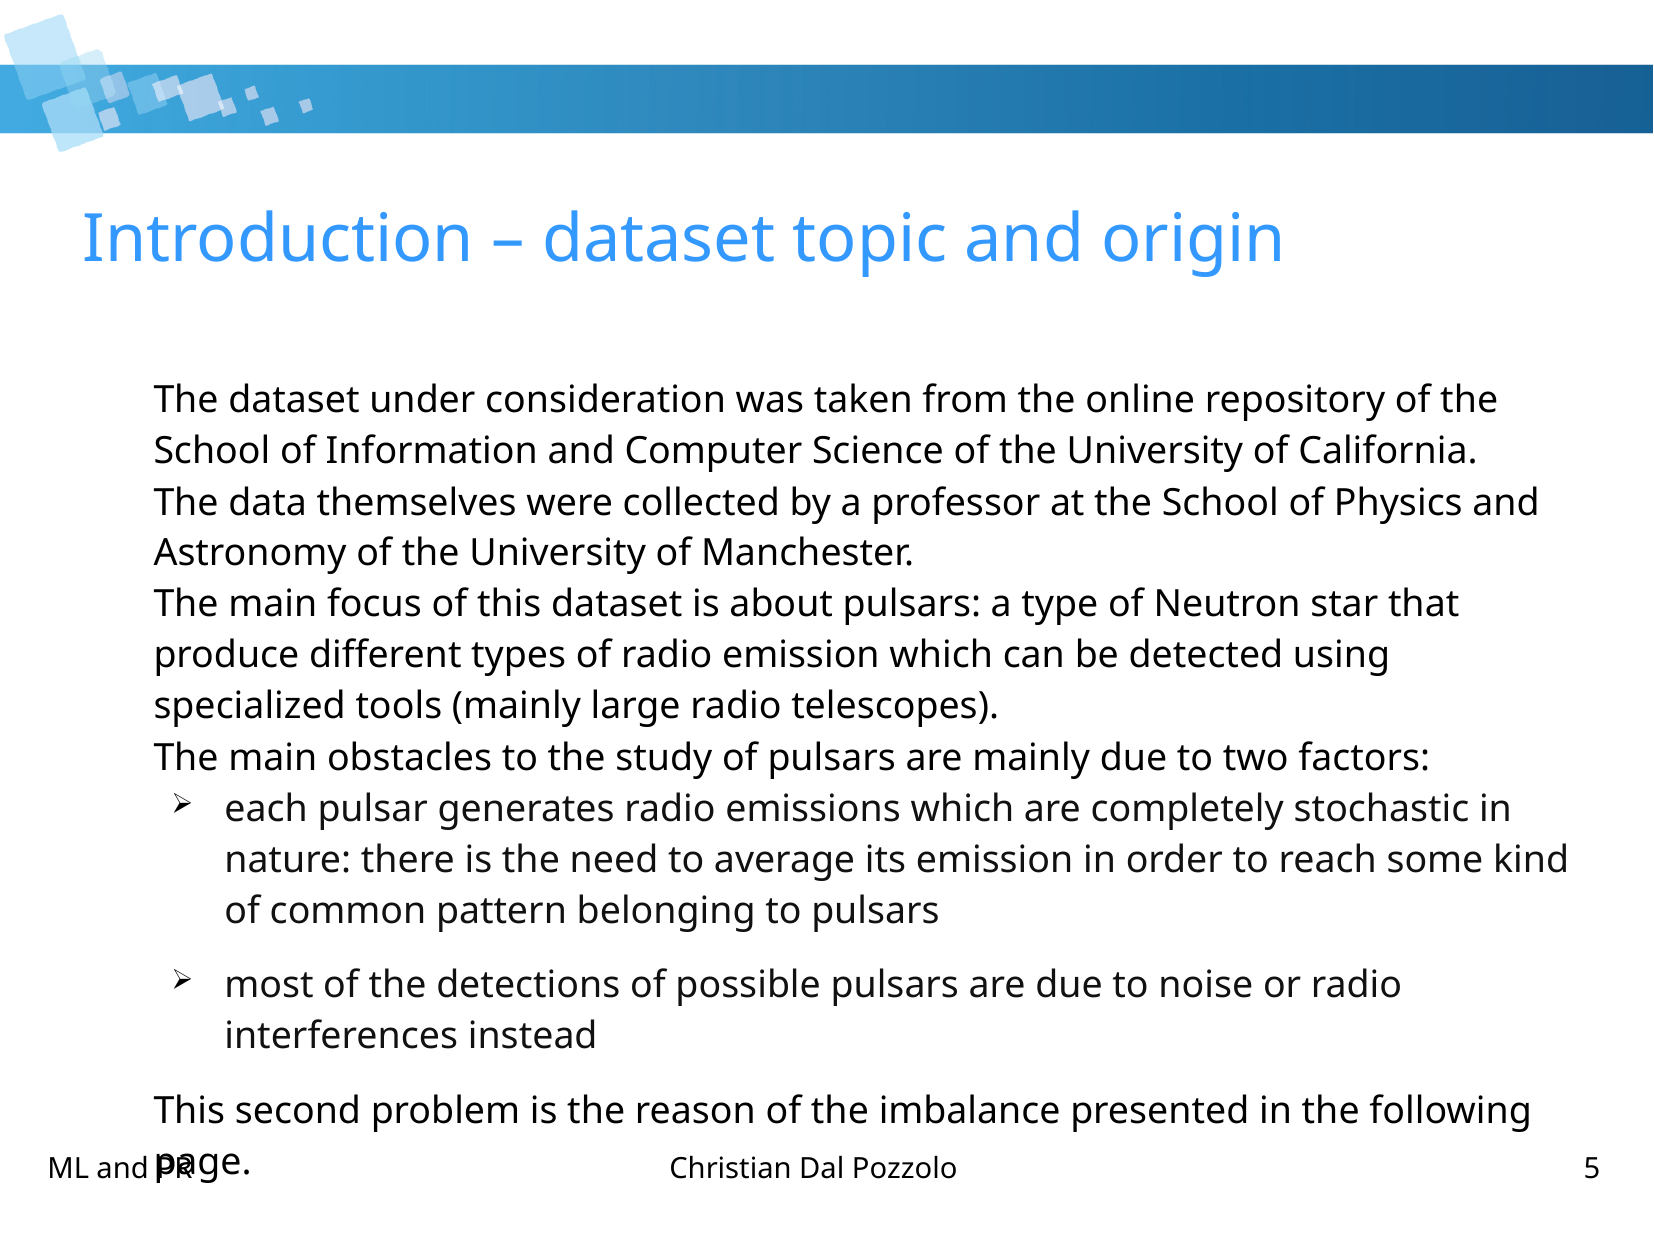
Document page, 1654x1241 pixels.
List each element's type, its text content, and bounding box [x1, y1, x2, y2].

picture [0, 0, 1653, 1238]
list The dataset under consideration was taken from the online repository of the School of Information and Computer Science of the University of California. The data themselves were collected by a professor at the School of Physics and Astronomy of the University of Manchester. The main focus of this dataset is about pulsars: a type of Neutron star that produce different types of radio emission which can be detected using specialized tools (mainly large radio telescopes). The main obstacles to the study of pulsars are mainly due to two factors: each pulsar generates radio emissions which are completely stochastic in nature: there is the need to average its emission in order to reach some kind of common pattern belonging to pulsars most of the detections of possible pulsars are due to noise or radio interferences instead This second problem is the reason of the imbalance presented in the following page. [82, 372, 1571, 1117]
title Introduction – dataset topic and origin [82, 132, 1571, 340]
